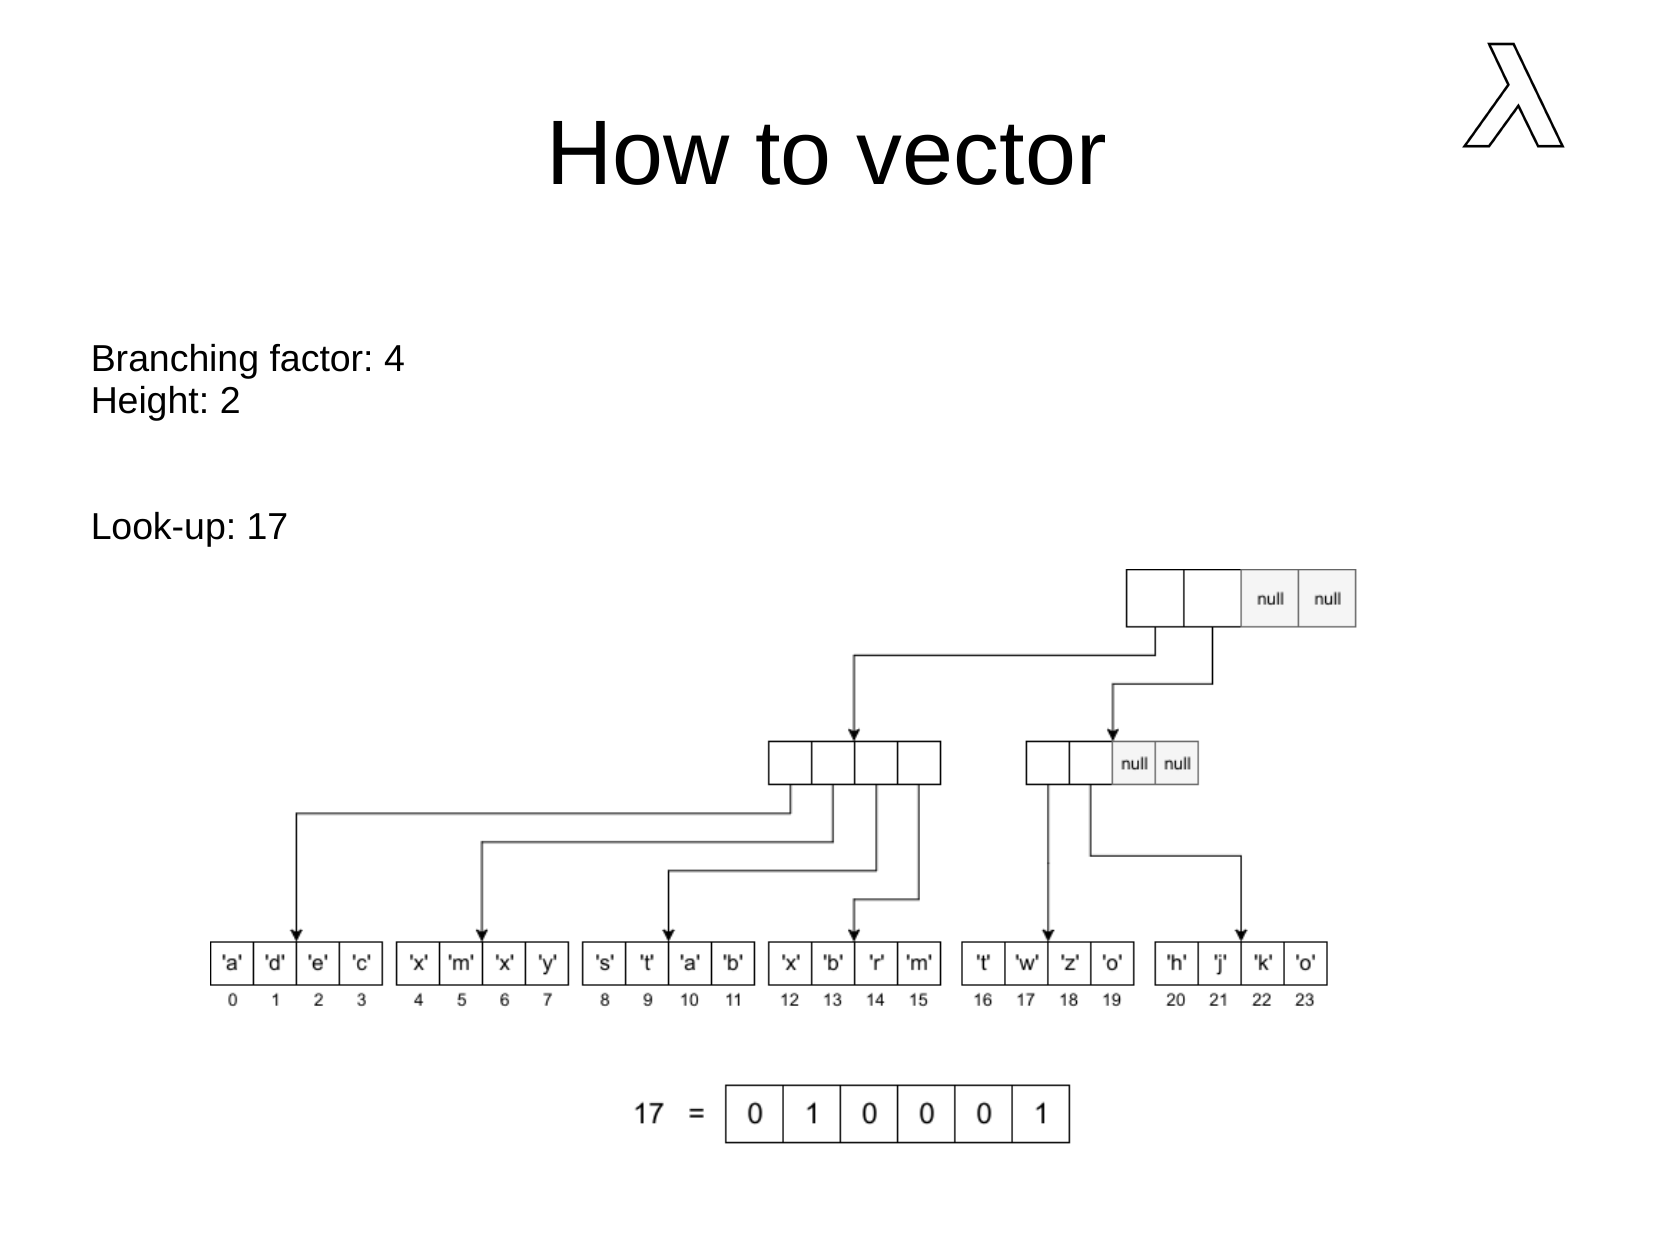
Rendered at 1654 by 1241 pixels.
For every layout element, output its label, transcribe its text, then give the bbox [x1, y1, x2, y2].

picture [210, 569, 1358, 1156]
text_box Branching factor: 4 Height: 2 Look-up: 17 [76, 330, 421, 555]
picture [1440, 40, 1587, 151]
title How to vector [82, 49, 1571, 257]
